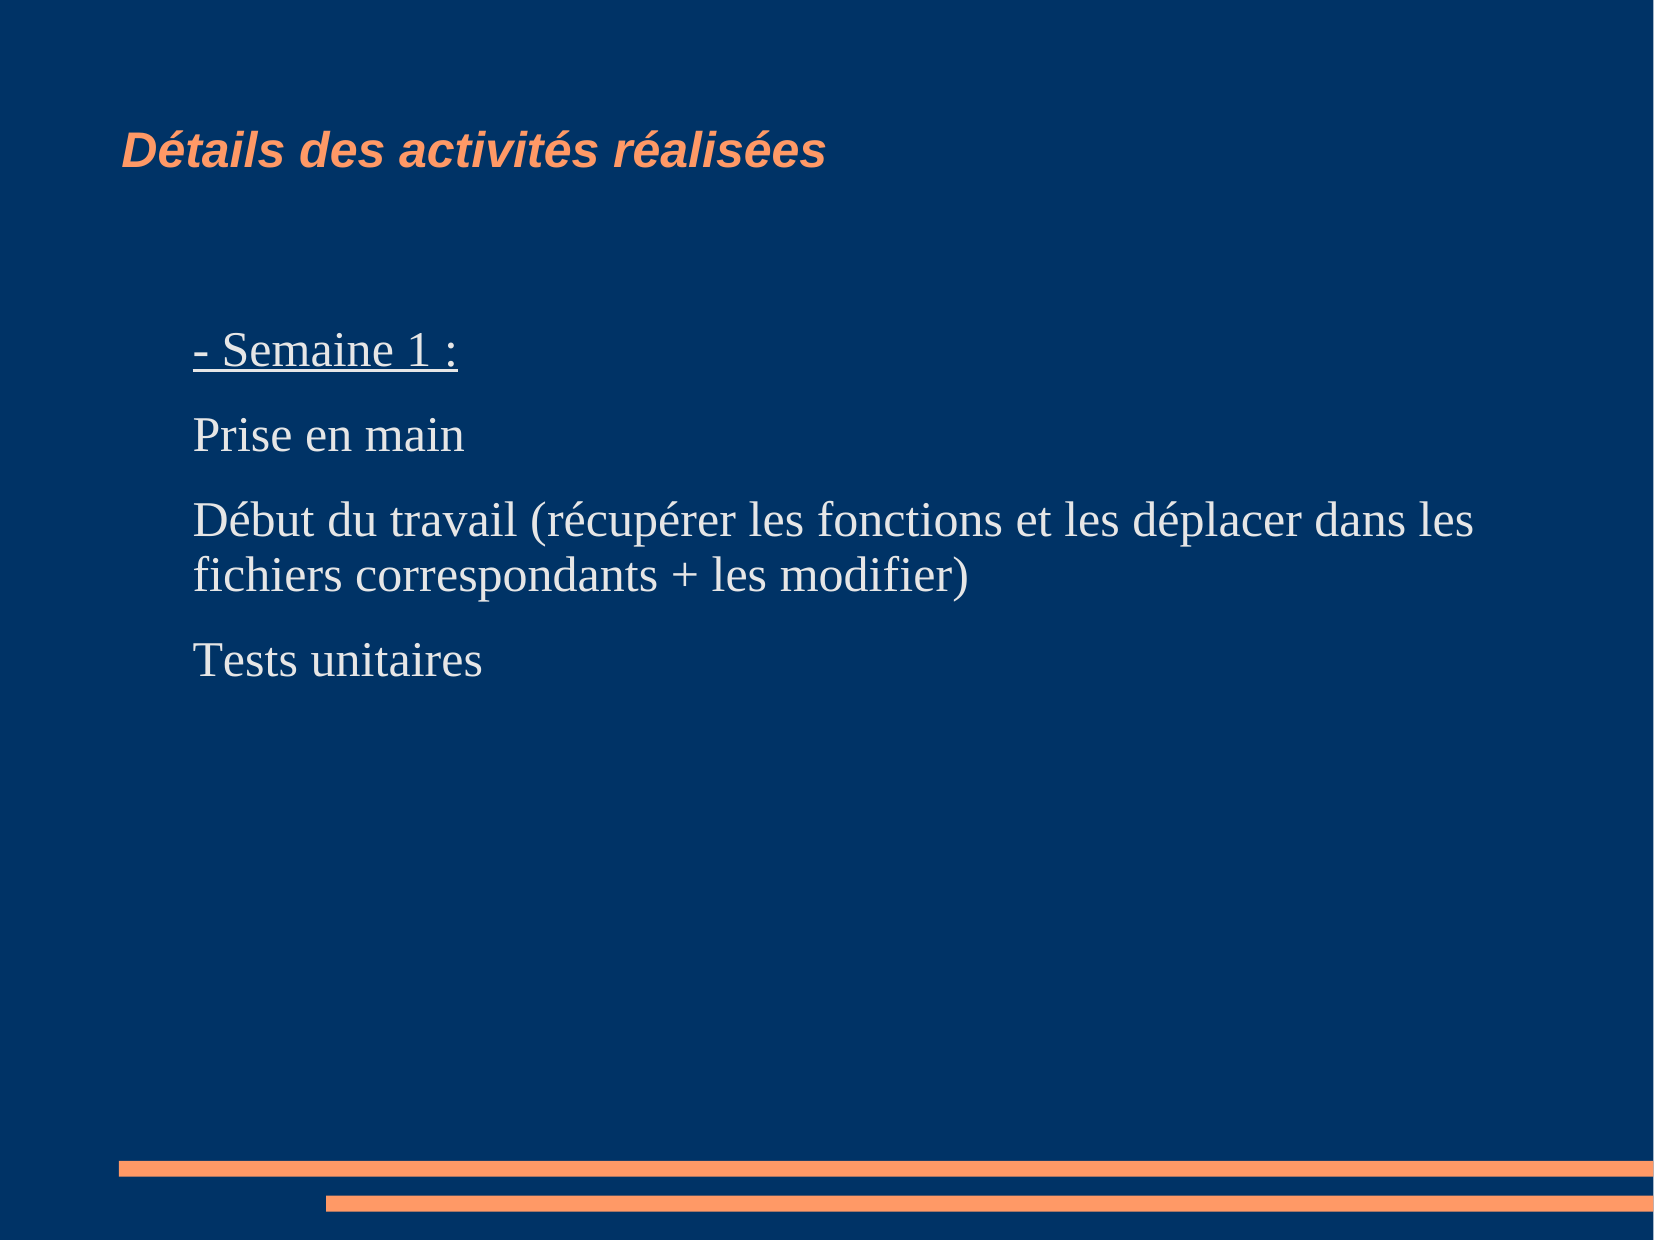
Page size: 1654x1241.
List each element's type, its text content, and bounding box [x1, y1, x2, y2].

list - Semaine 1 : Prise en main Début du travail (récupérer les fonctions et les déplacer dans les fichiers correspondants + les modifier) Tests unitaires [121, 322, 1561, 1132]
title Détails des activités réalisées [121, 46, 1534, 254]
